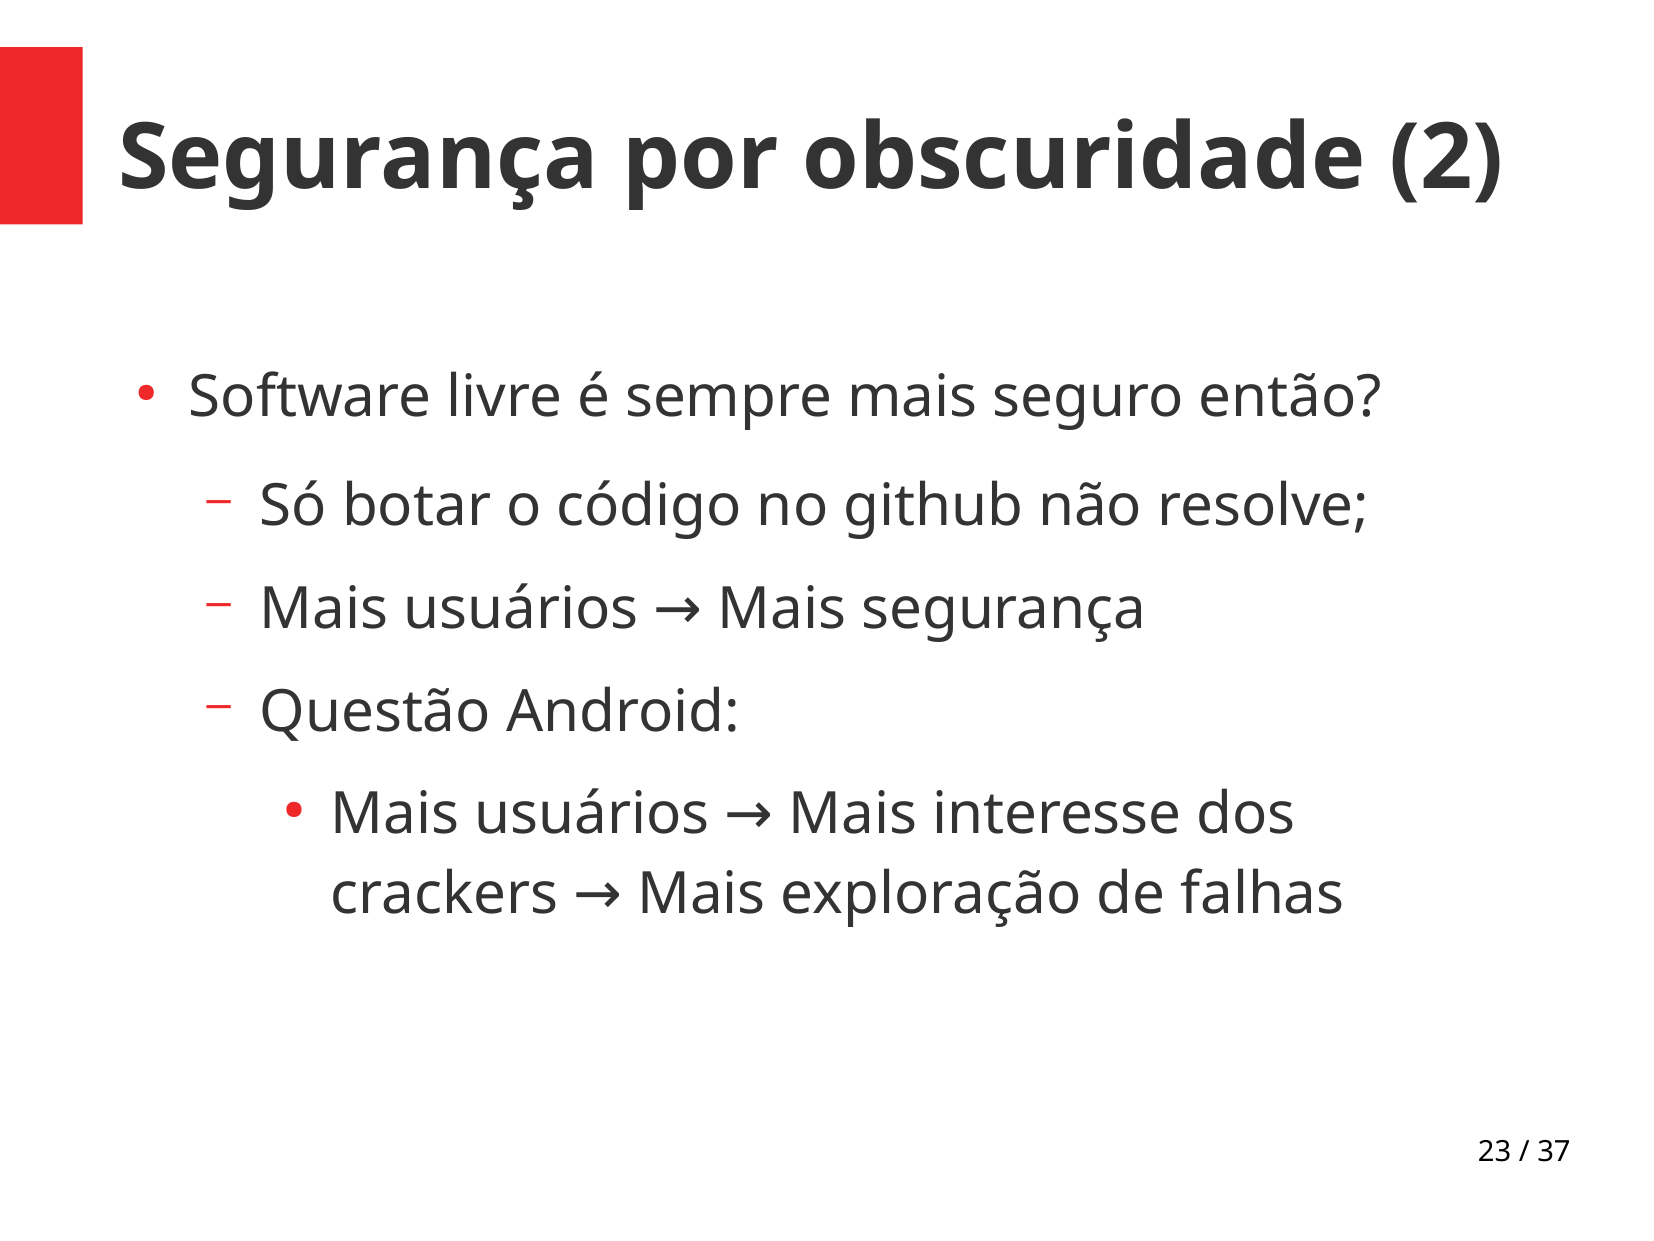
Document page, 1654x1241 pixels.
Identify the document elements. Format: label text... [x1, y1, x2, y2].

title Segurança por obscuridade (2) [118, 45, 1571, 260]
list Software livre é sempre mais seguro então? Só botar o código no github não resolve; Mais usuários → Mais segurança Questão Android: Mais usuários → Mais interesse dos crackers → Mais exploração de falhas [118, 354, 1536, 1074]
